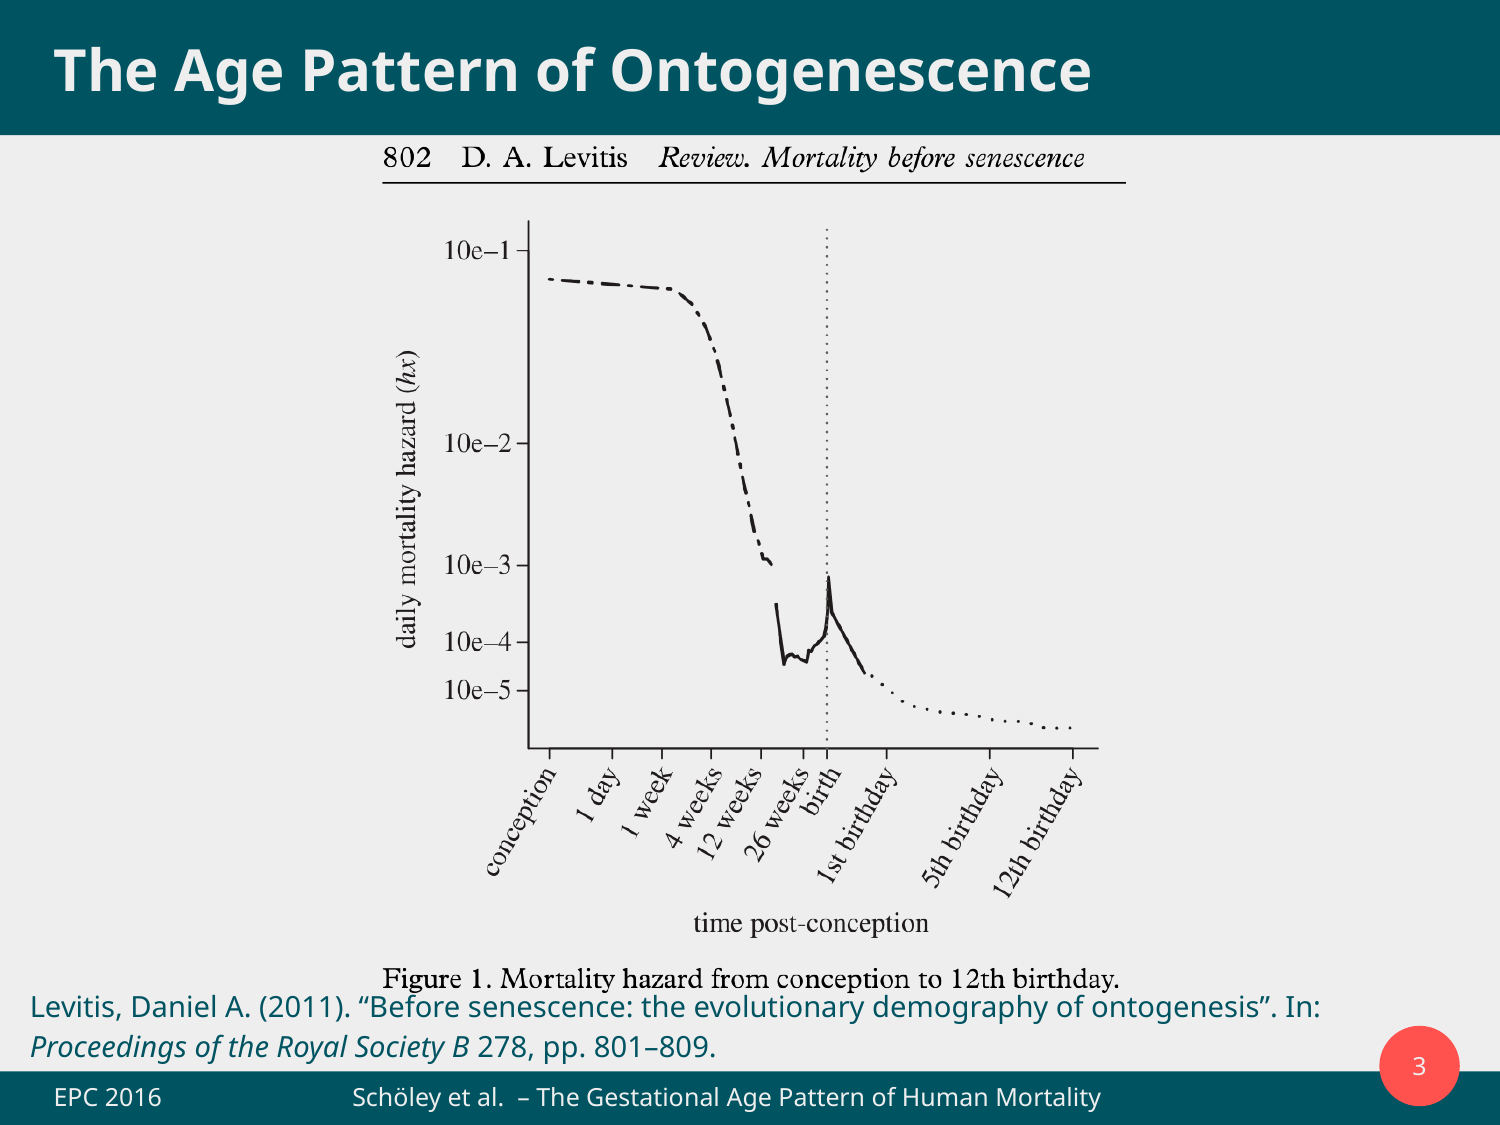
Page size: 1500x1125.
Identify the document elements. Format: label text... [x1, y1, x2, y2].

title The Age Pattern of Ontogenescence [53, 0, 1447, 141]
text_box Levitis, Daniel A. (2011). “Before senescence: the evolutionary demography of ontogenesis”. In: Proceedings of the Royal Society B 278, pp. 801–809. [15, 979, 1366, 1072]
picture [374, 132, 1126, 979]
